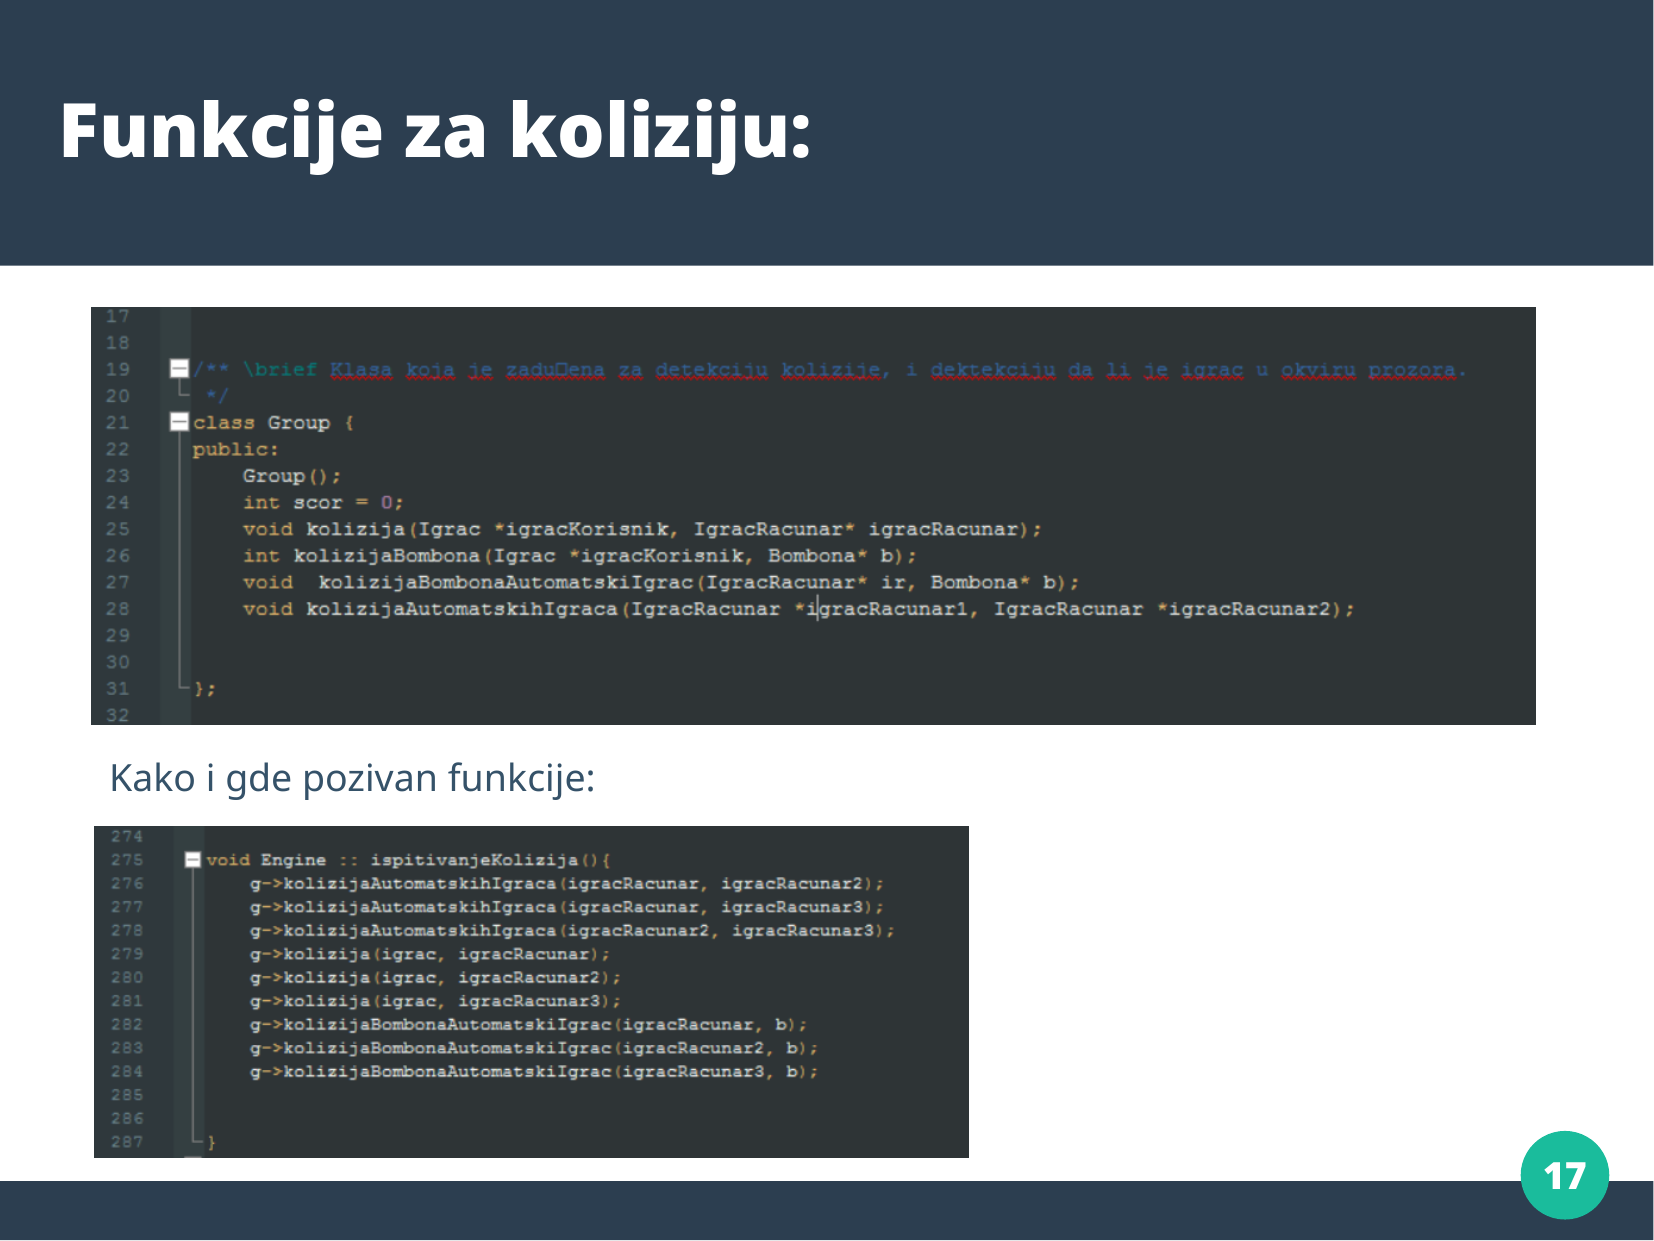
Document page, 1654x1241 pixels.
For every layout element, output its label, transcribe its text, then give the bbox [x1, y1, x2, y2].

title Funkcije za koliziju: [59, 49, 1595, 207]
text_box Kako i gde pozivan funkcije: [94, 744, 945, 807]
picture [94, 826, 969, 1158]
picture [91, 307, 1536, 725]
